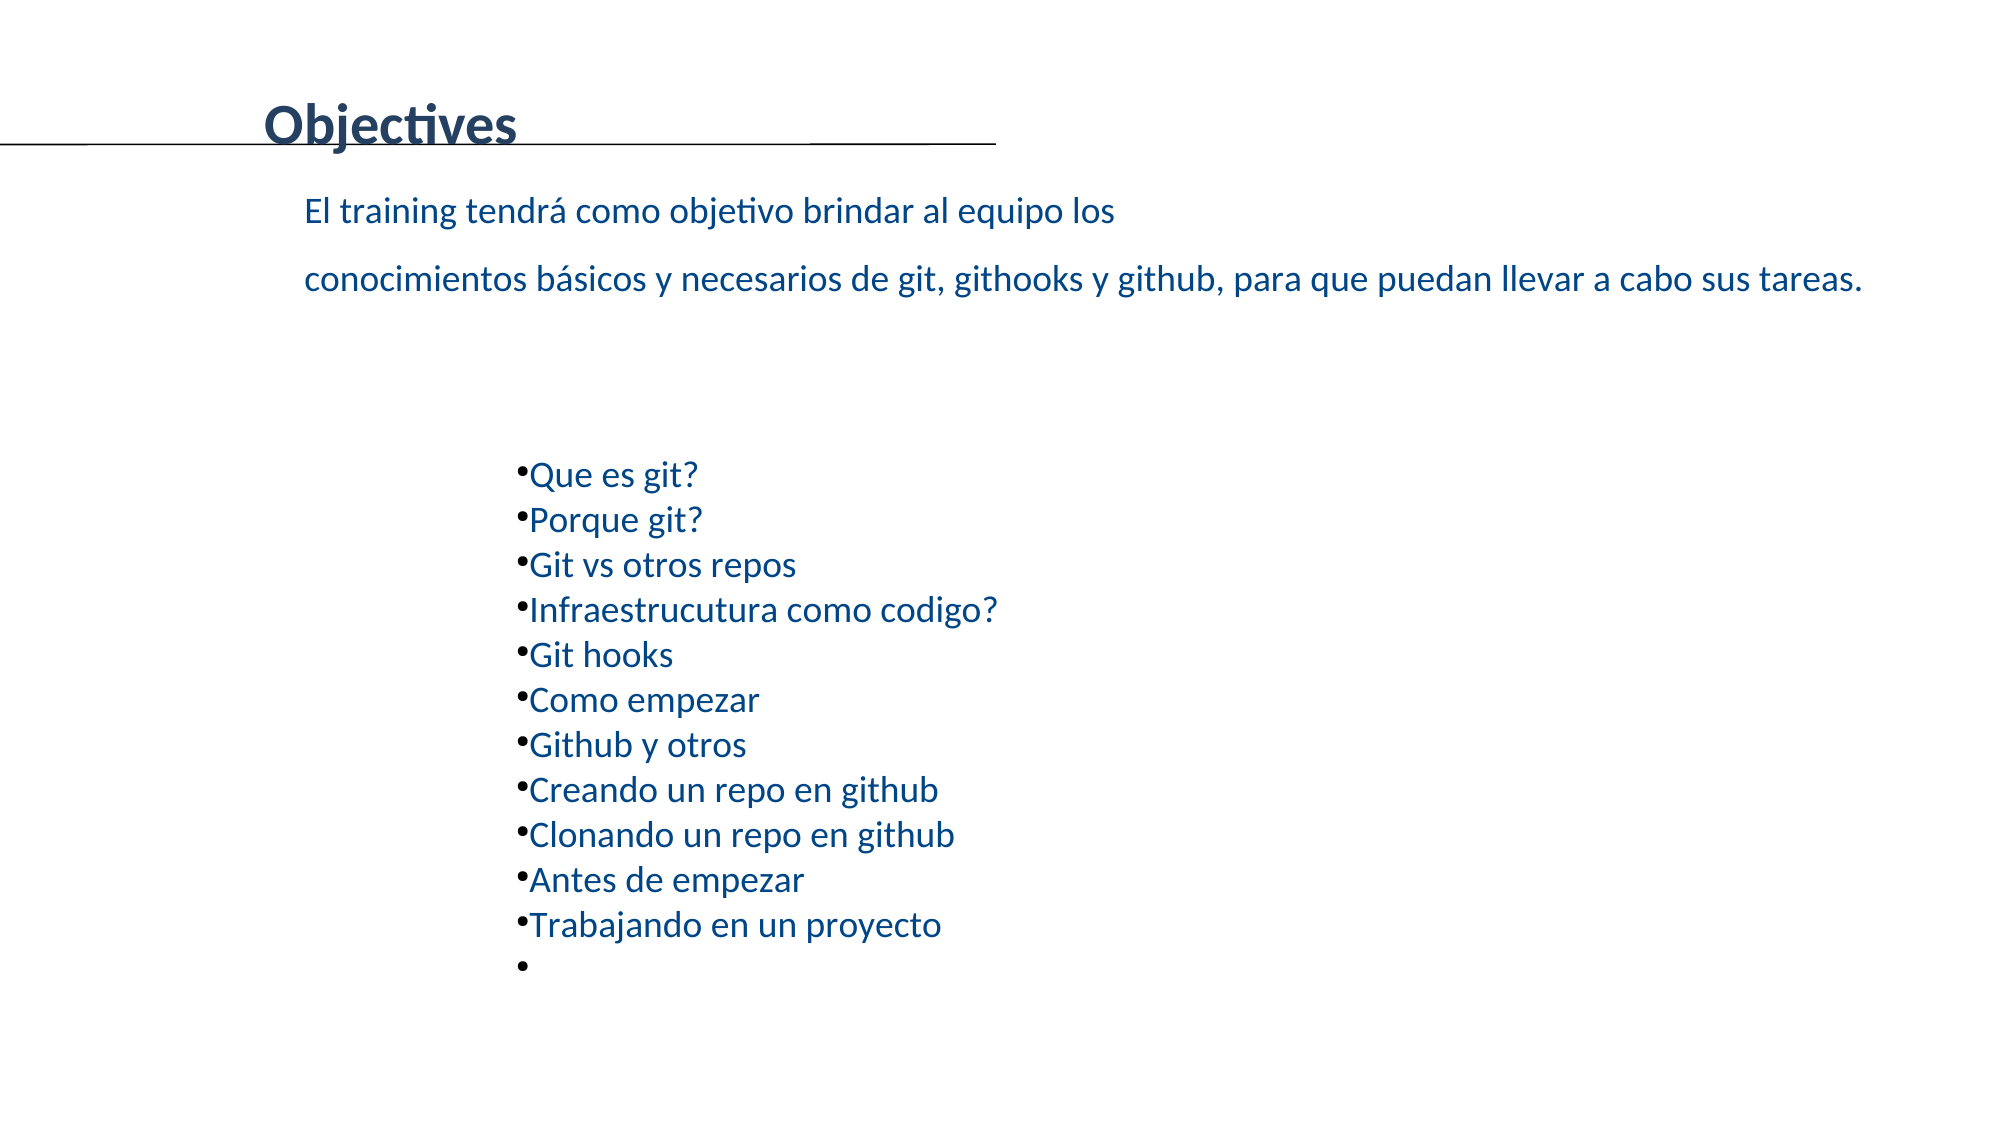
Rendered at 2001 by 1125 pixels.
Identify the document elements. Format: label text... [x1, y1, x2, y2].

text_box Objectives [249, 78, 1256, 165]
text_box Que es git? Porque git? Git vs otros repos Infraestrucutura como codigo? Git hooks Como empezar Github y otros Creando un repo en github Clonando un repo en github Antes de empezar Trabajando en un proyecto [501, 442, 1017, 1003]
text_box El training tendrá como objetivo brindar al equipo los conocimientos básicos y necesarios de git, githooks y github, para que puedan llevar a cabo sus tareas. [289, 156, 1937, 308]
